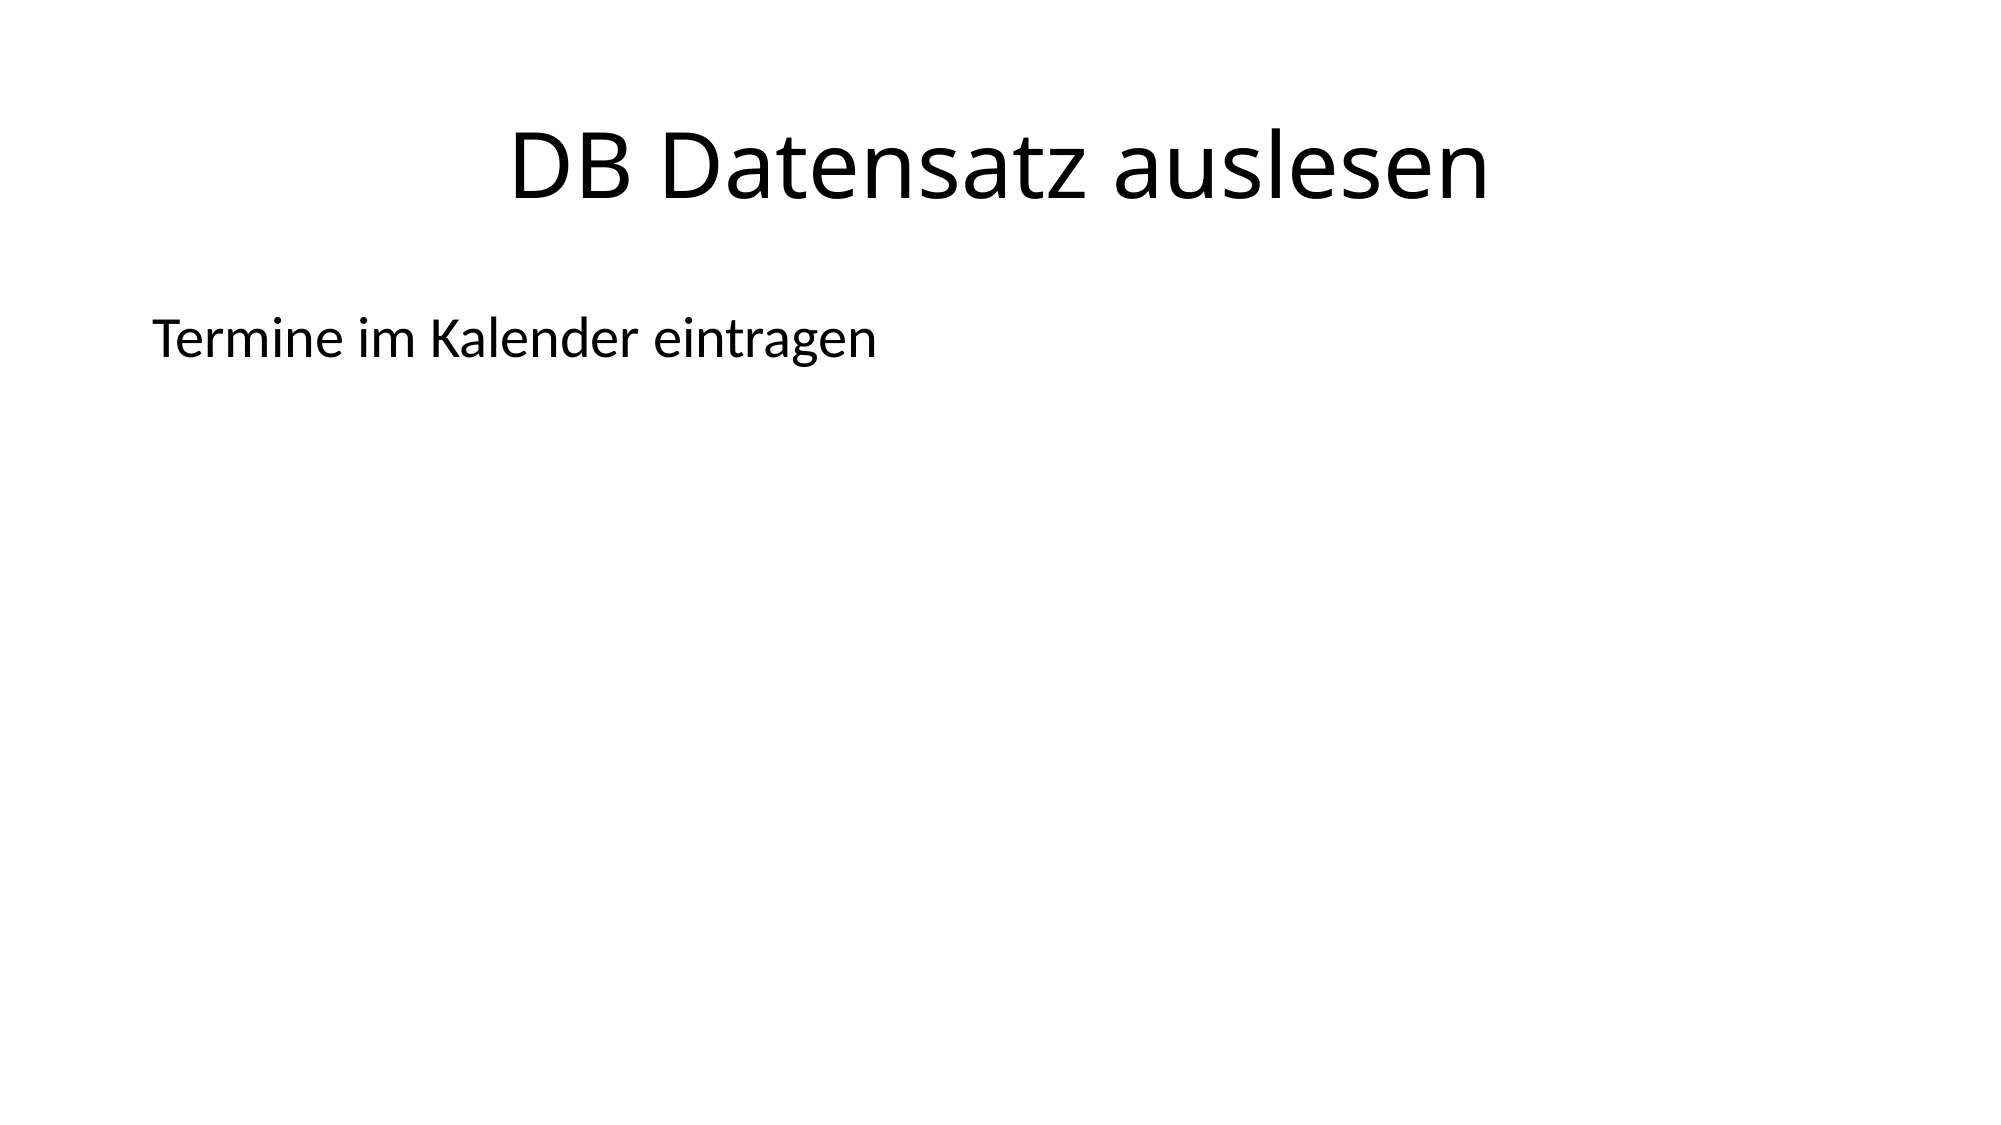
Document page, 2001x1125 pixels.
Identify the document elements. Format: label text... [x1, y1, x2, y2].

title DB Datensatz auslesen [137, 59, 1863, 278]
list Termine im Kalender eintragen [137, 299, 1863, 1014]
